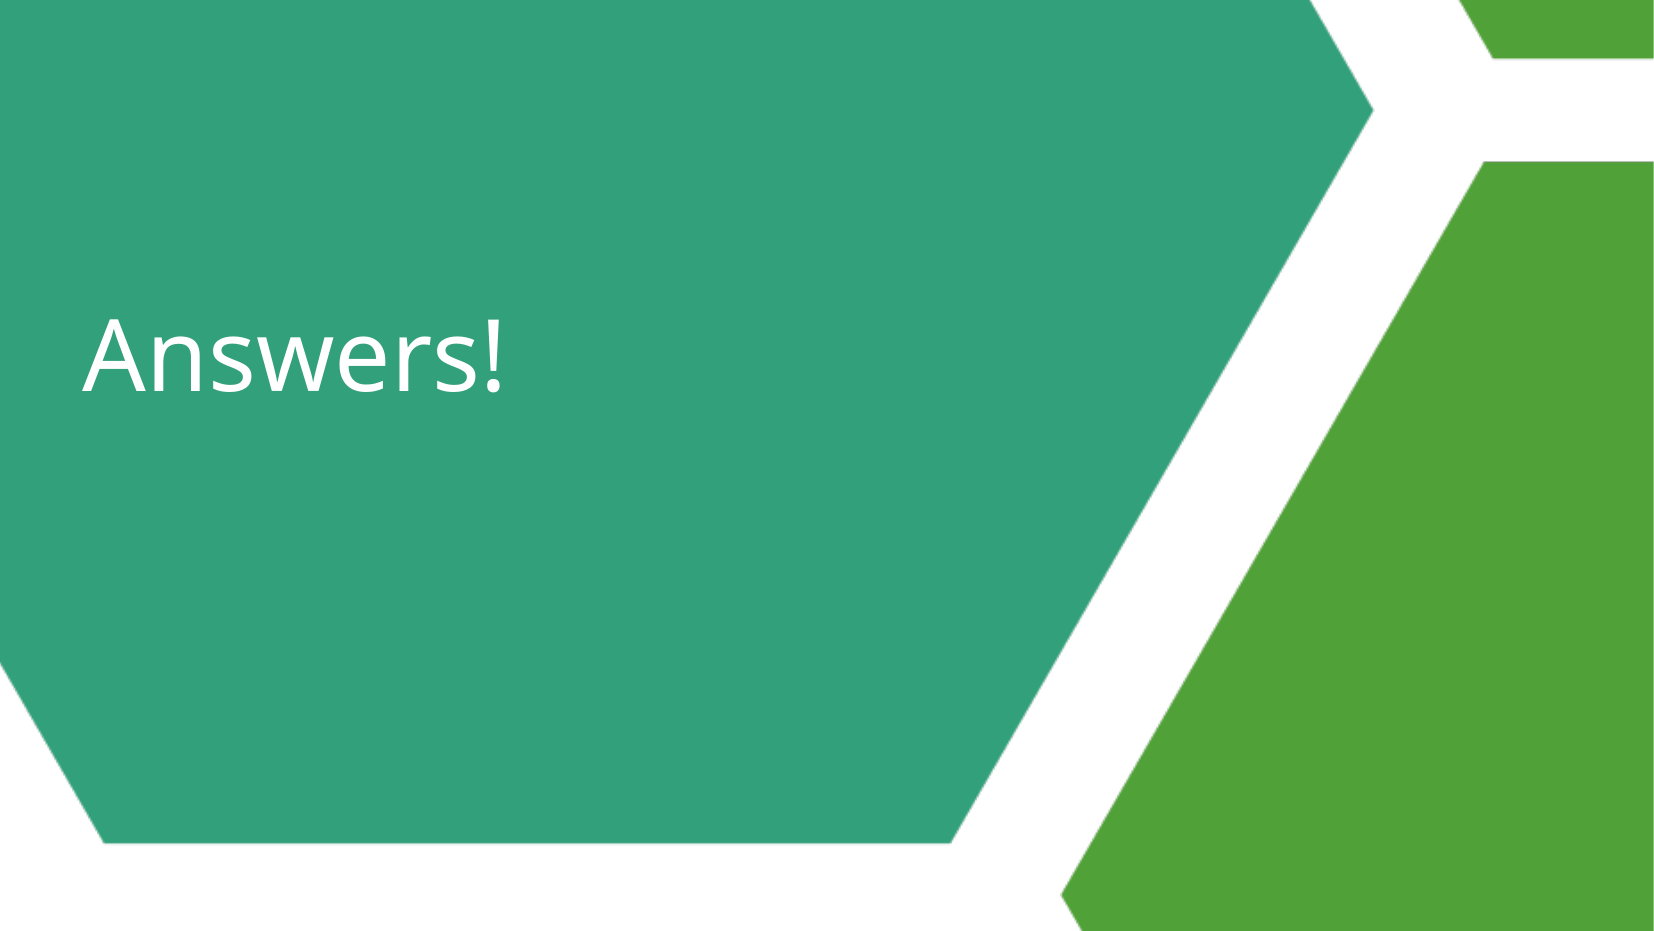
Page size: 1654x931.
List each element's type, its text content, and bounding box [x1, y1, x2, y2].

picture [0, 0, 1654, 931]
title Answers! [82, 219, 1218, 486]
